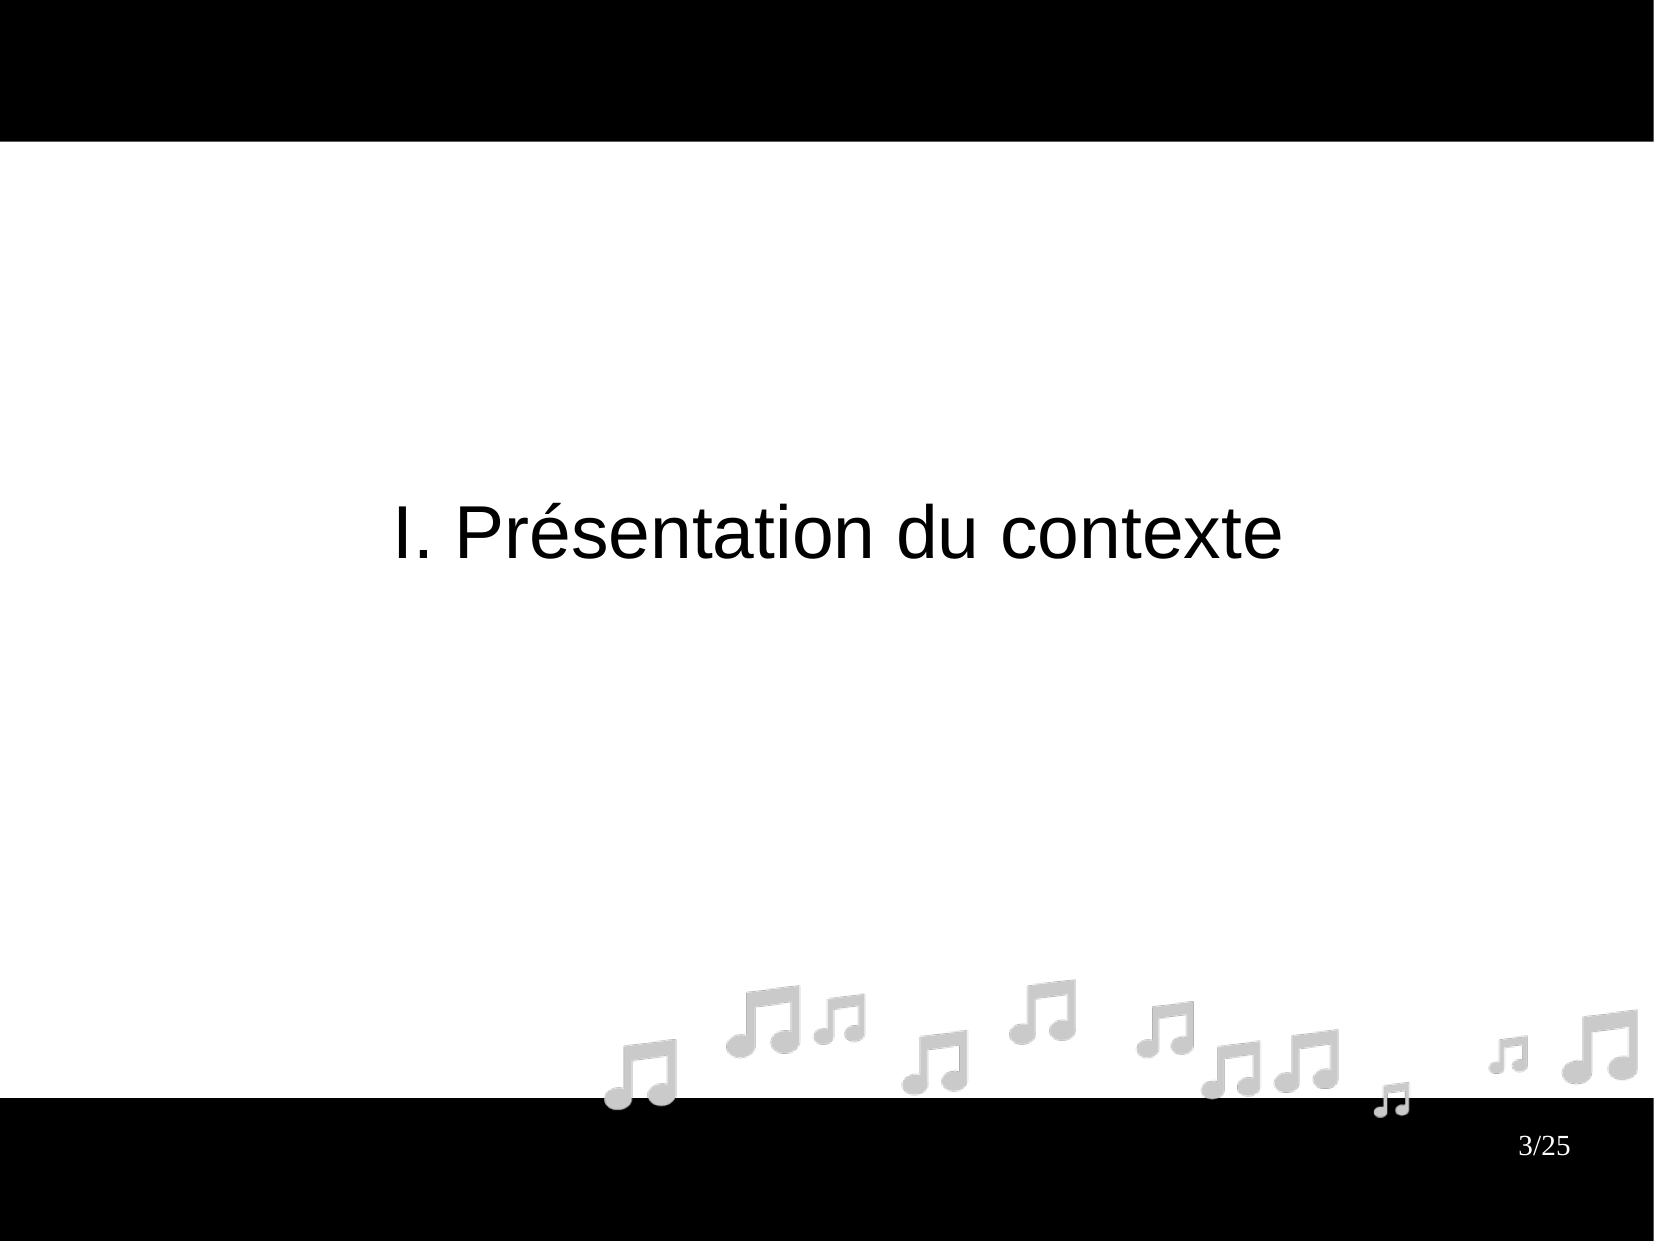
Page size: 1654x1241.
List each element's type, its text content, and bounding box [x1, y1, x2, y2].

title I. Présentation du contexte [94, 463, 1583, 603]
